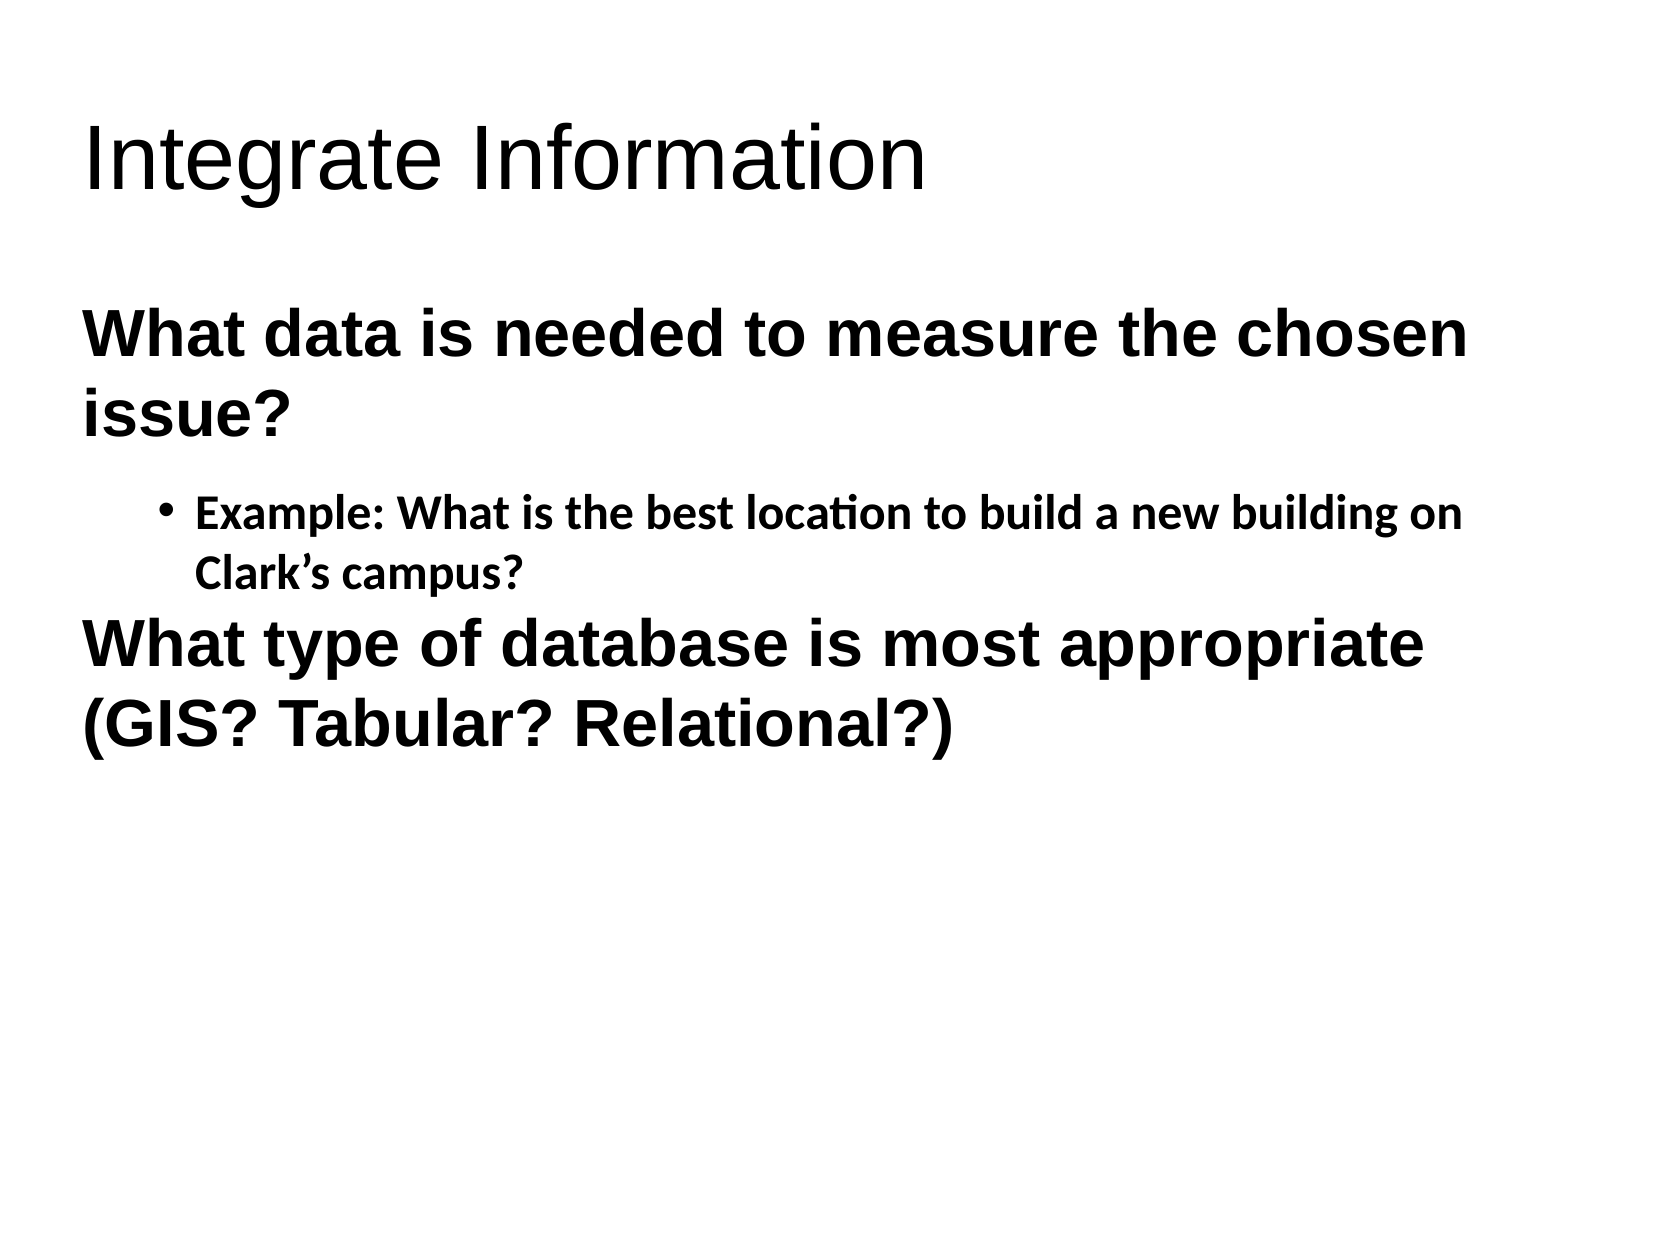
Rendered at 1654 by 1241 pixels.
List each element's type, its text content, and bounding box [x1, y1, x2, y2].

title Integrate Information [82, 49, 1571, 257]
list What data is needed to measure the chosen issue? Example: What is the best location to build a new building on Clark’s campus? What type of database is most appropriate (GIS? Tabular? Relational?) [82, 290, 1571, 1010]
